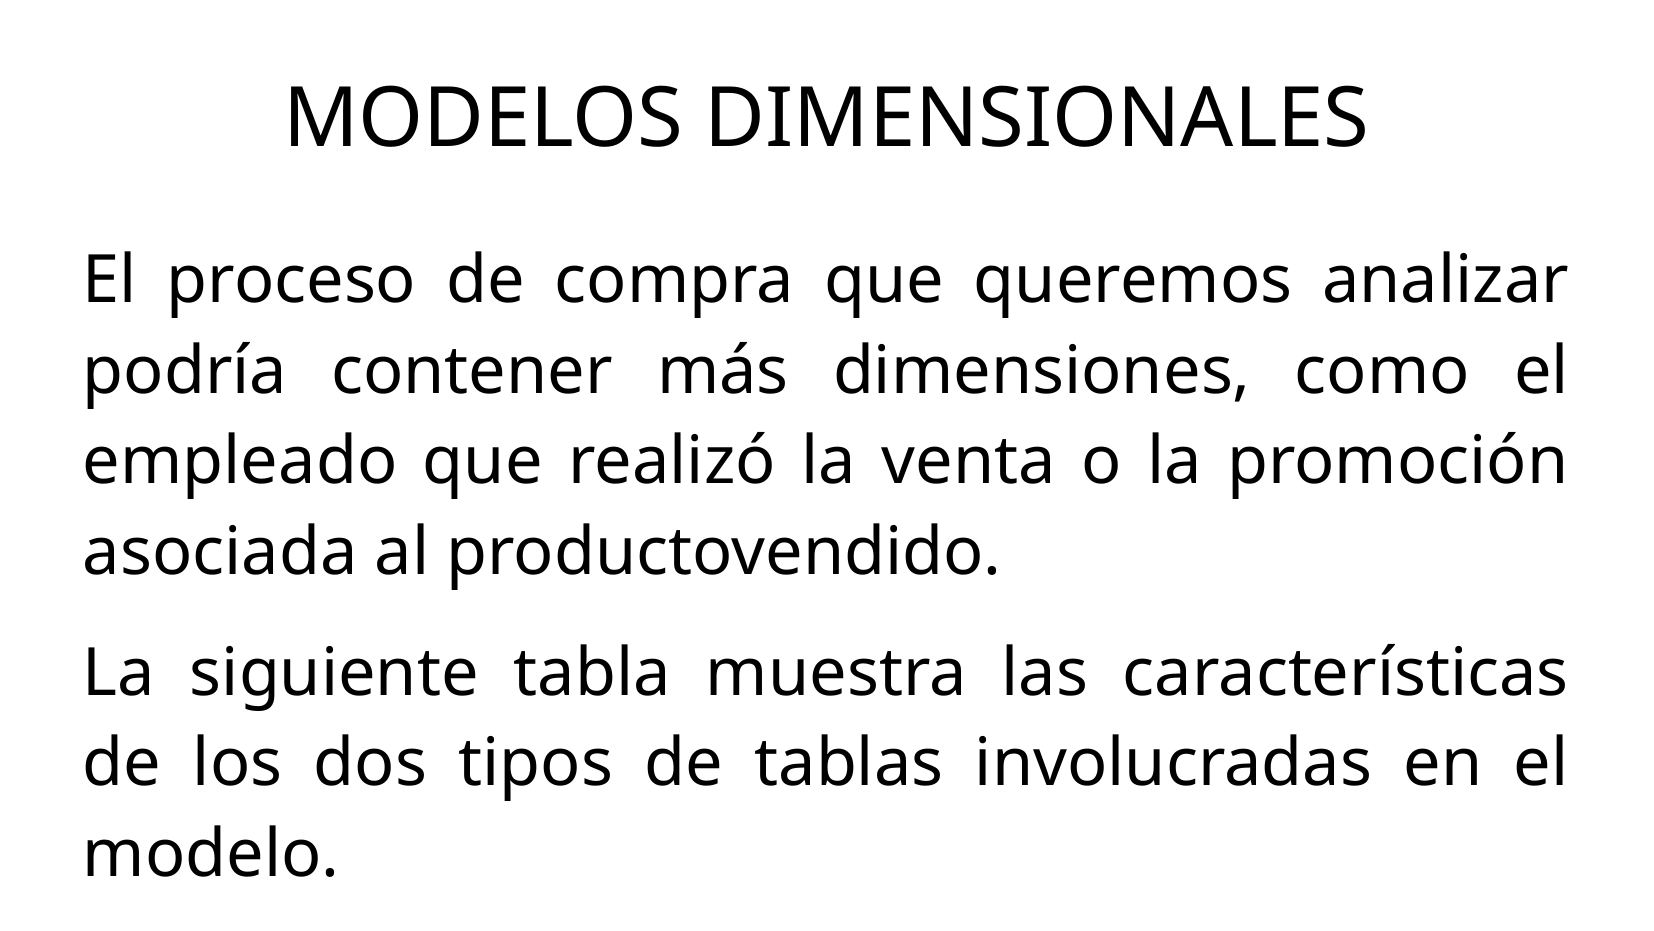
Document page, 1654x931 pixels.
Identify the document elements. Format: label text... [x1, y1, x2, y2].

list El proceso de compra que queremos analizar podría contener más dimensiones, como el empleado que realizó la venta o la promoción asociada al productovendido. La siguiente tabla muestra las características de los dos tipos de tablas involucradas en el modelo. [82, 199, 1571, 928]
title MODELOS DIMENSIONALES [82, 37, 1571, 193]
